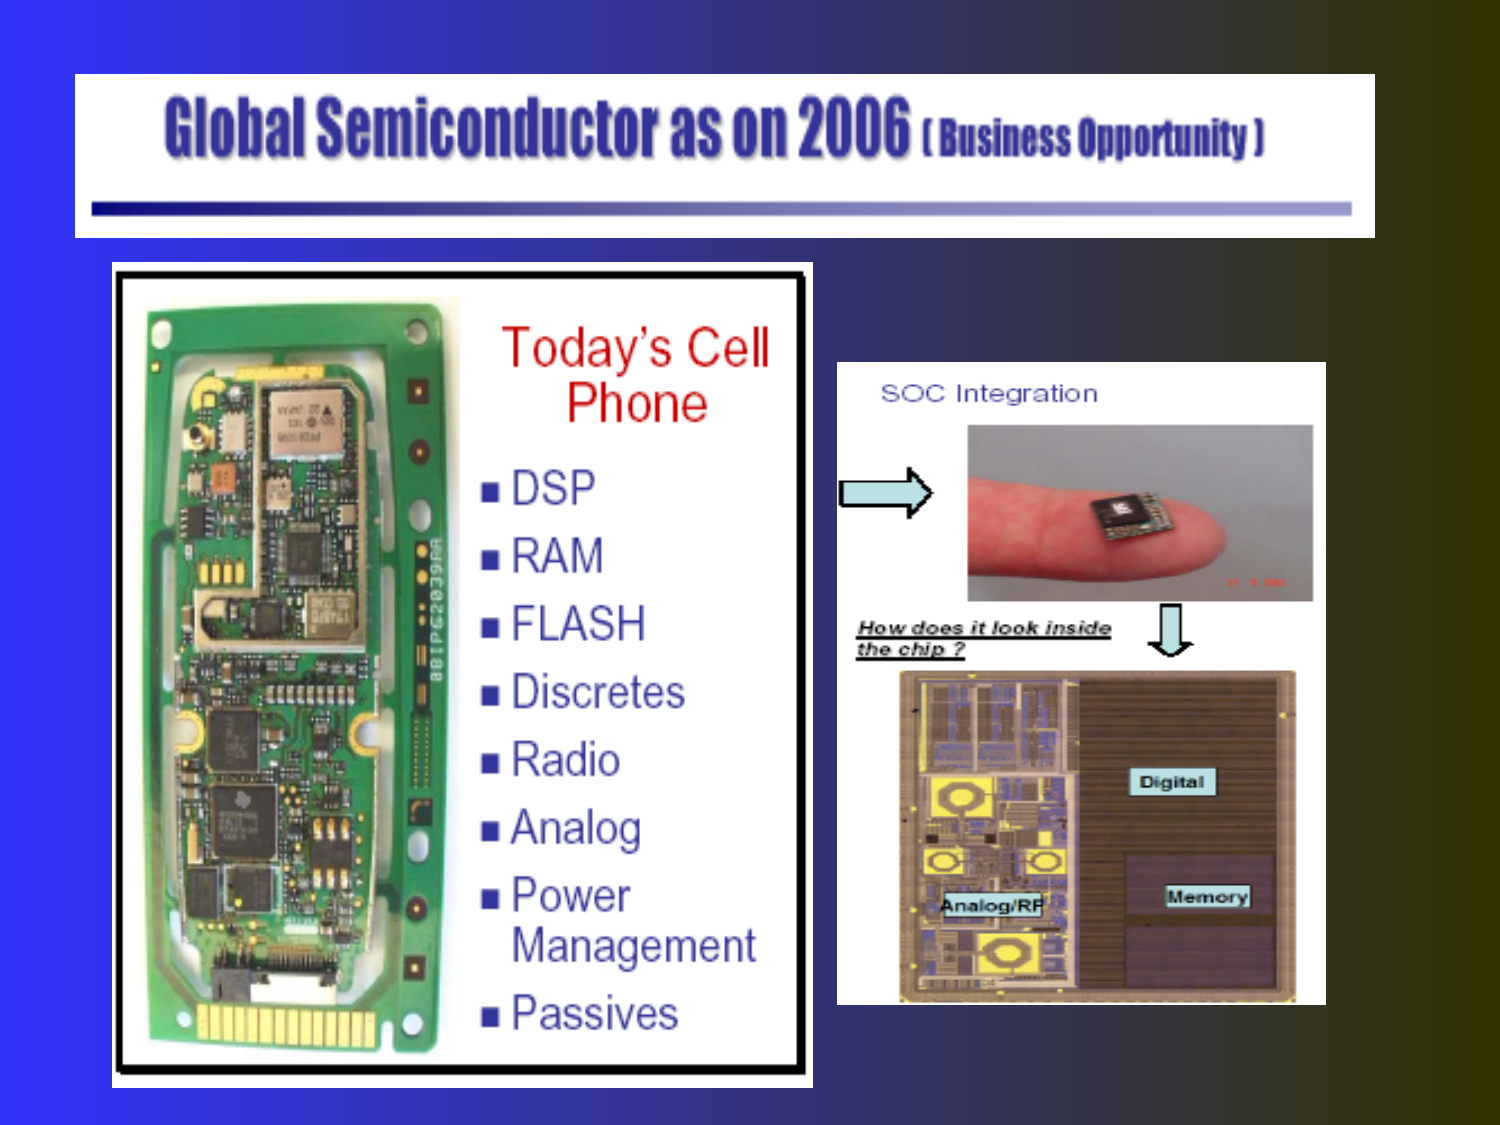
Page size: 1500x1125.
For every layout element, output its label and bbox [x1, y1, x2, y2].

picture [837, 362, 1326, 1005]
picture [75, 74, 1375, 238]
picture [112, 262, 813, 1088]
